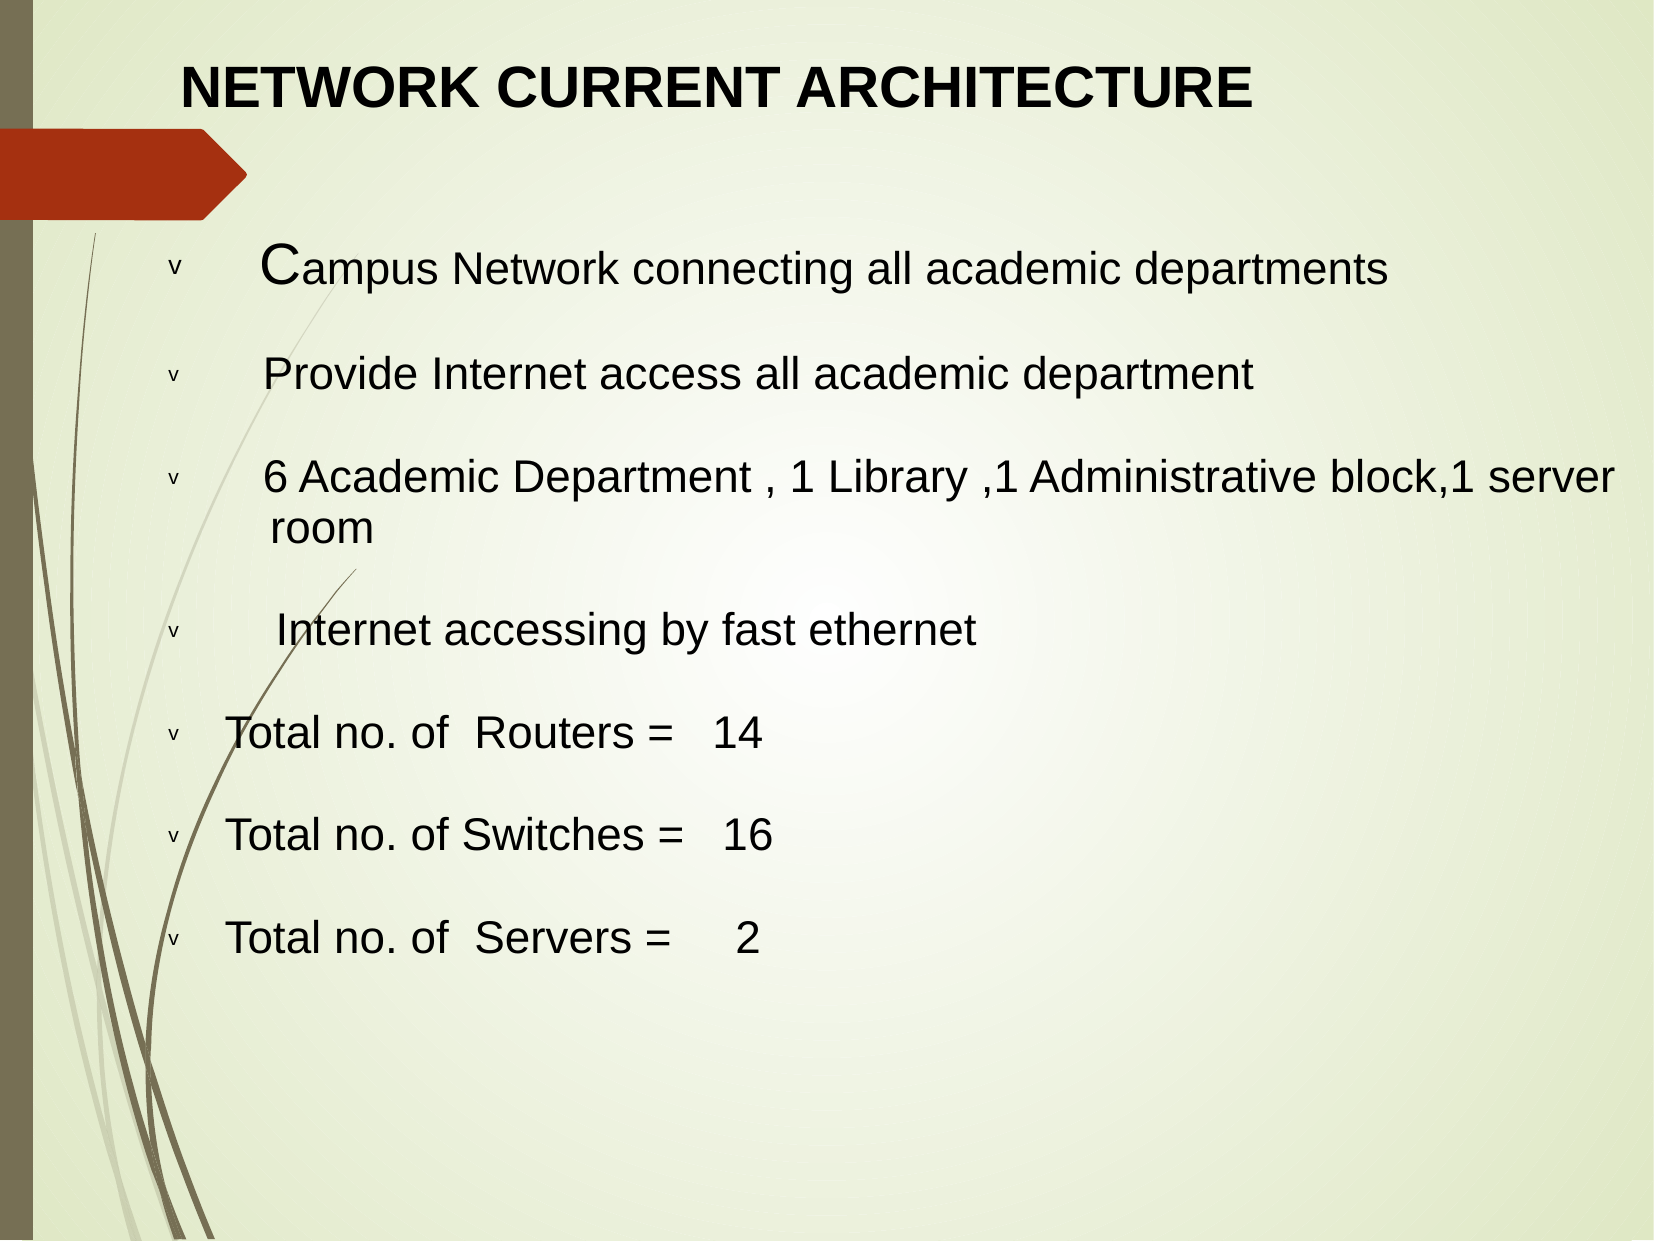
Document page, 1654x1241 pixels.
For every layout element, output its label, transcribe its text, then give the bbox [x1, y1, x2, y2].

text_box Campus Network connecting all academic departments Provide Internet access all academic department 6 Academic Department , 1 Library ,1 Administrative block,1 server room Internet accessing by fast ethernet Total no. of Routers = 14 Total no. of Switches = 16 Total no. of Servers = 2 [153, 224, 1632, 1159]
text_box NETWORK CURRENT ARCHITECTURE [165, 47, 1269, 196]
